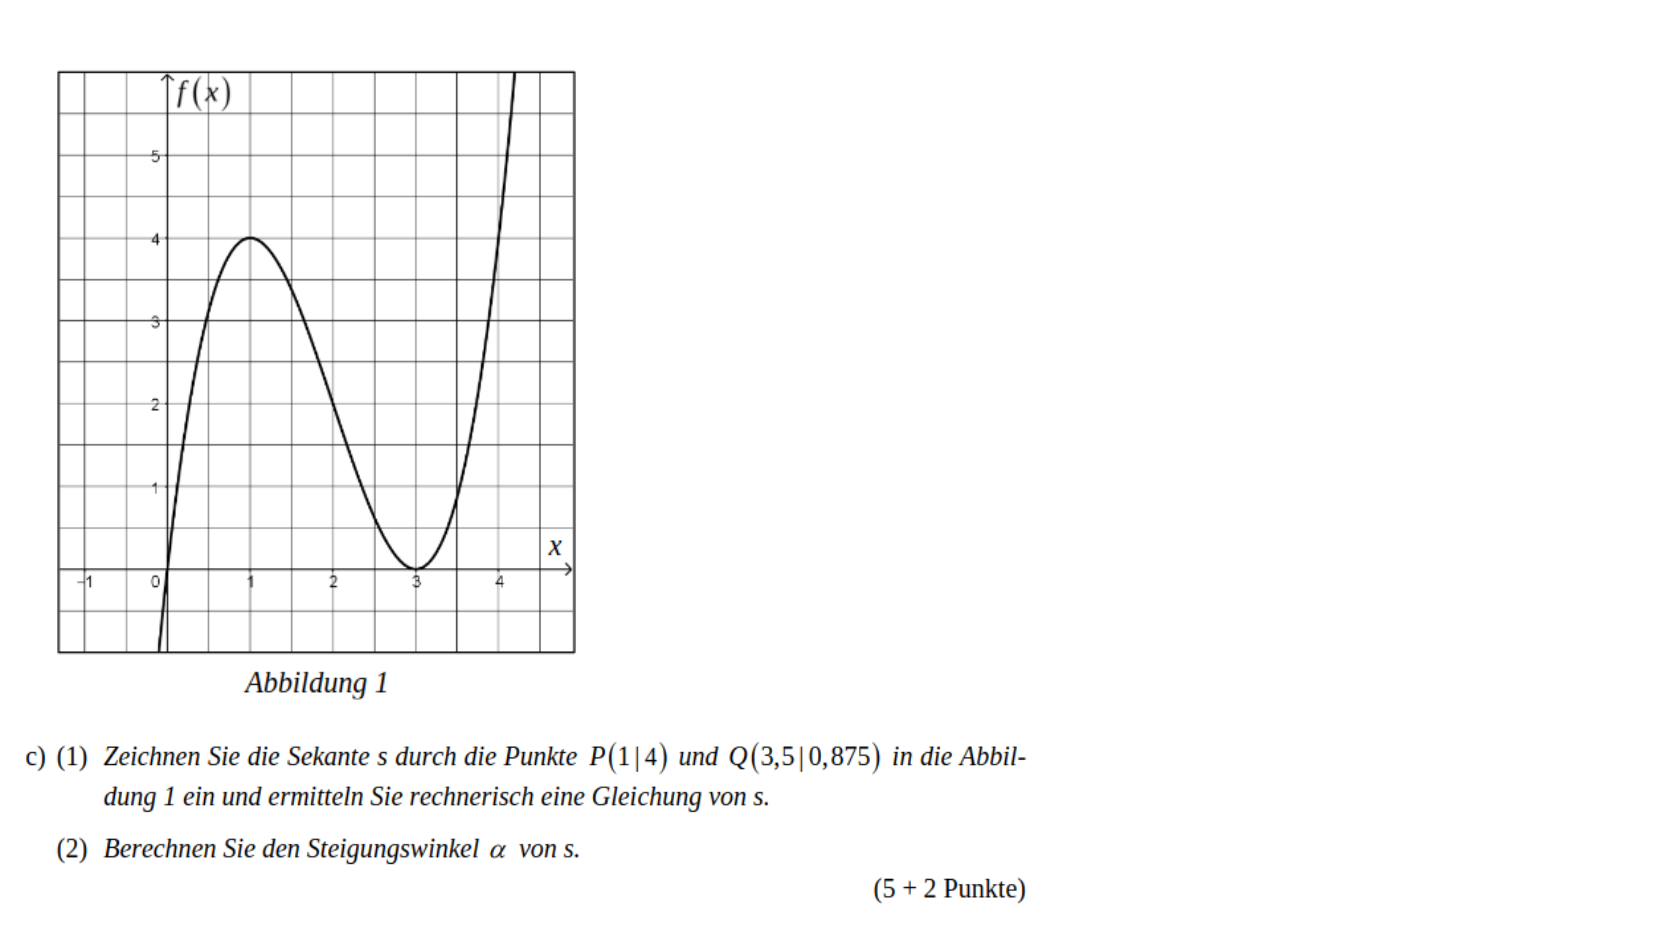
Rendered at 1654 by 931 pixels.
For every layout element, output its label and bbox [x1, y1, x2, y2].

picture [40, 47, 614, 716]
picture [16, 732, 1050, 915]
